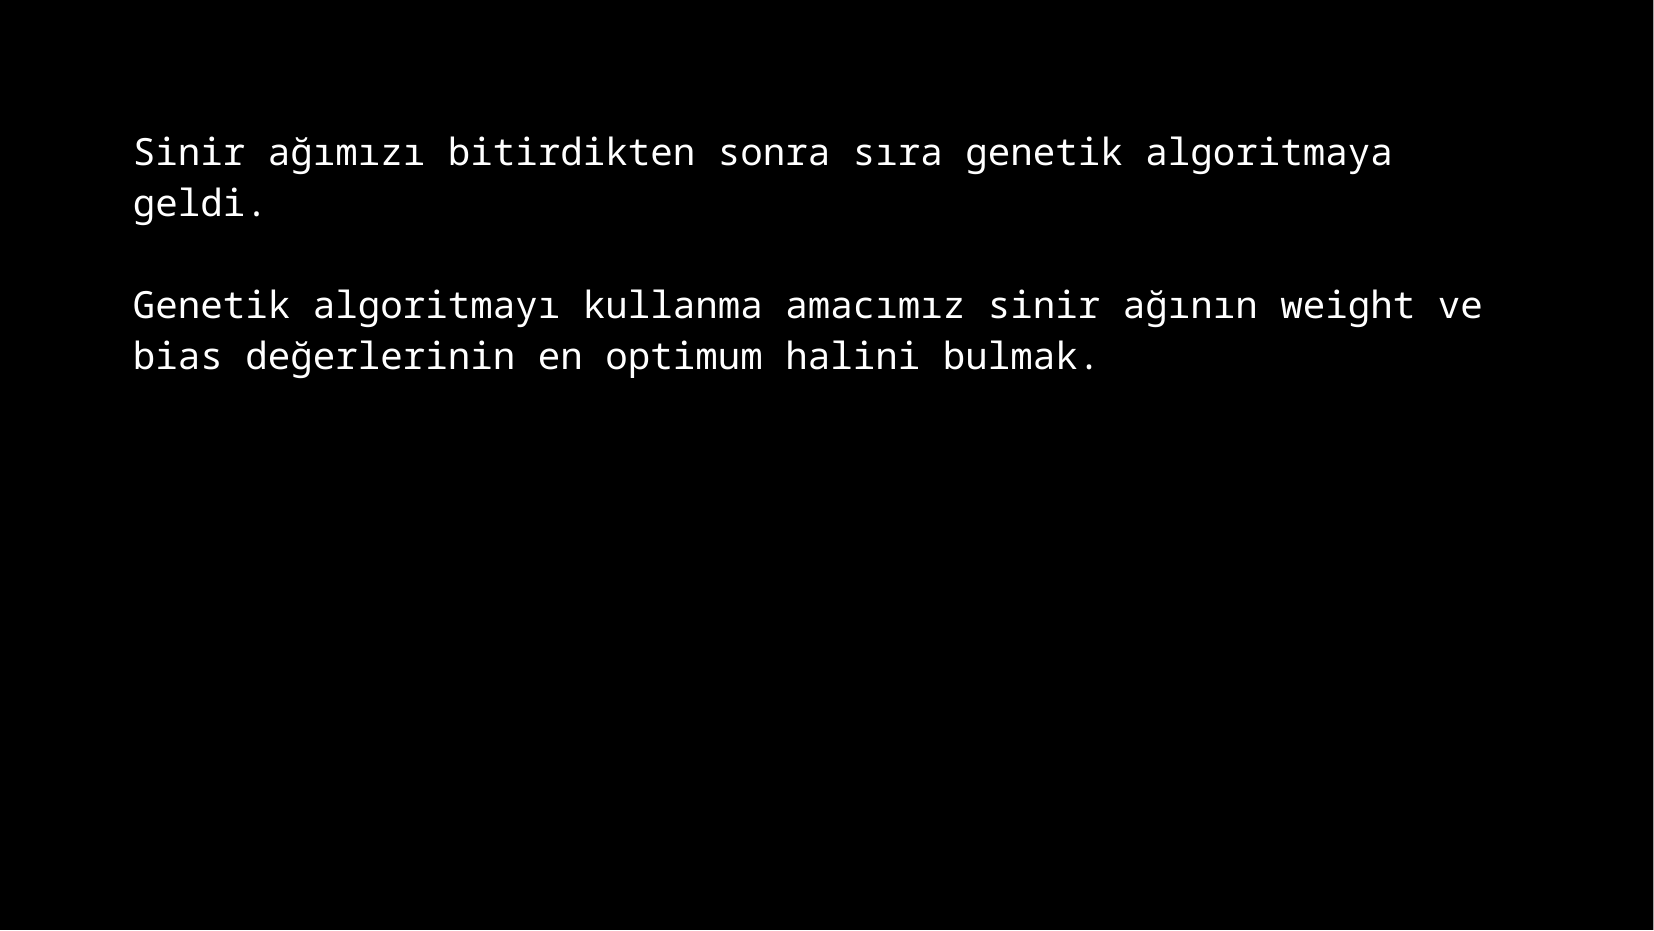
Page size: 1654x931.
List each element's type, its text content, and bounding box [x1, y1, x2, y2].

text_box Sinir ağımızı bitirdikten sonra sıra genetik algoritmaya geldi. Genetik algoritmayı kullanma amacımız sinir ağının weight ve bias değerlerinin en optimum halini bulmak. [118, 118, 1536, 827]
